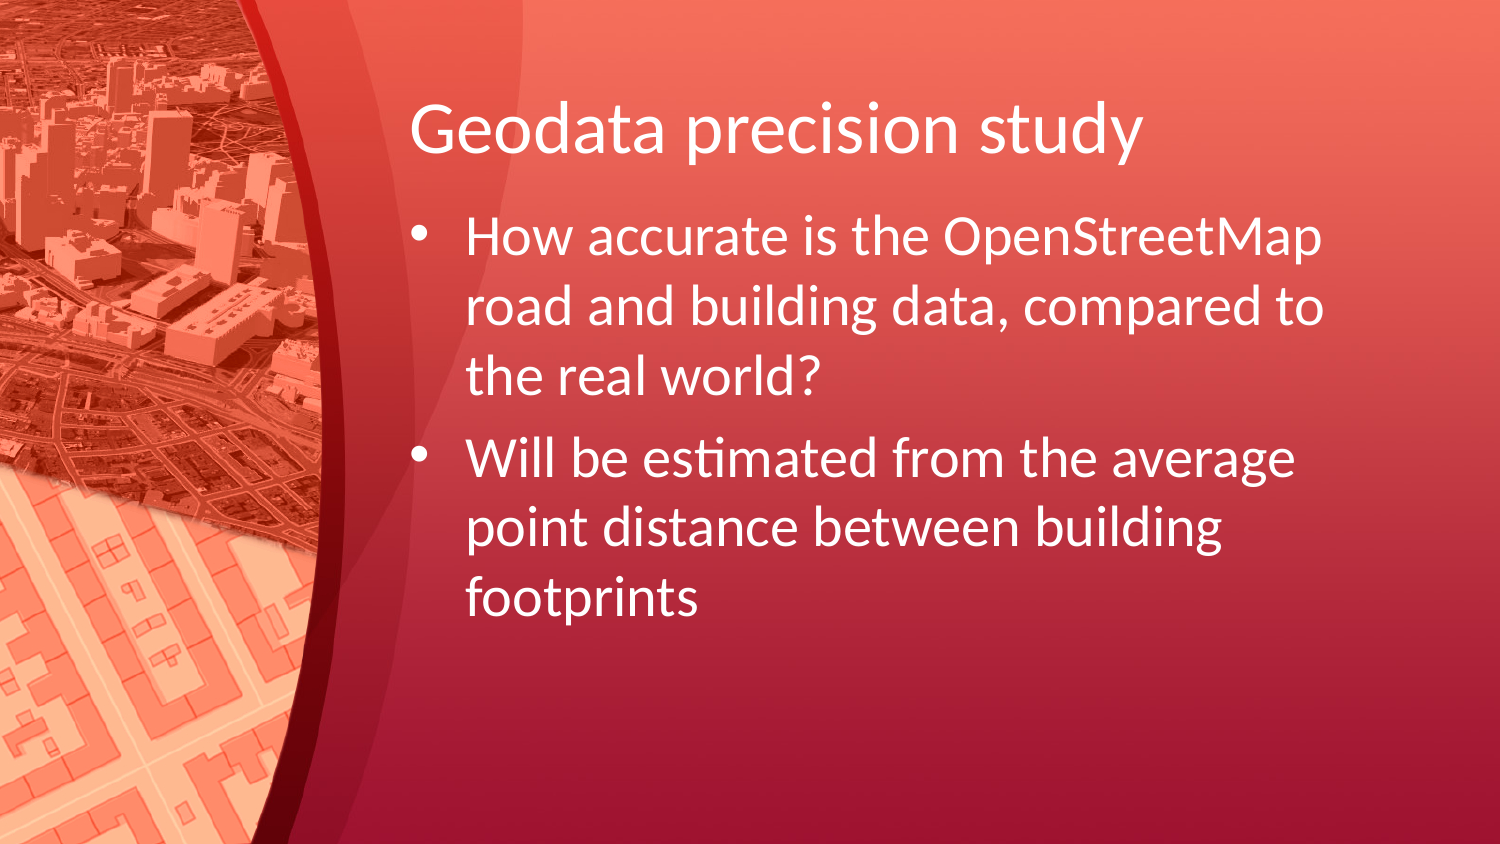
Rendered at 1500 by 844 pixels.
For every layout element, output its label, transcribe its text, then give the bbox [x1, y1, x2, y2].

title Geodata precision study [394, 64, 1425, 184]
picture [0, 0, 1500, 844]
list How accurate is the OpenStreetMap road and building data, compared to the real world? Will be estimated from the average point distance between building footprints [394, 189, 1425, 766]
